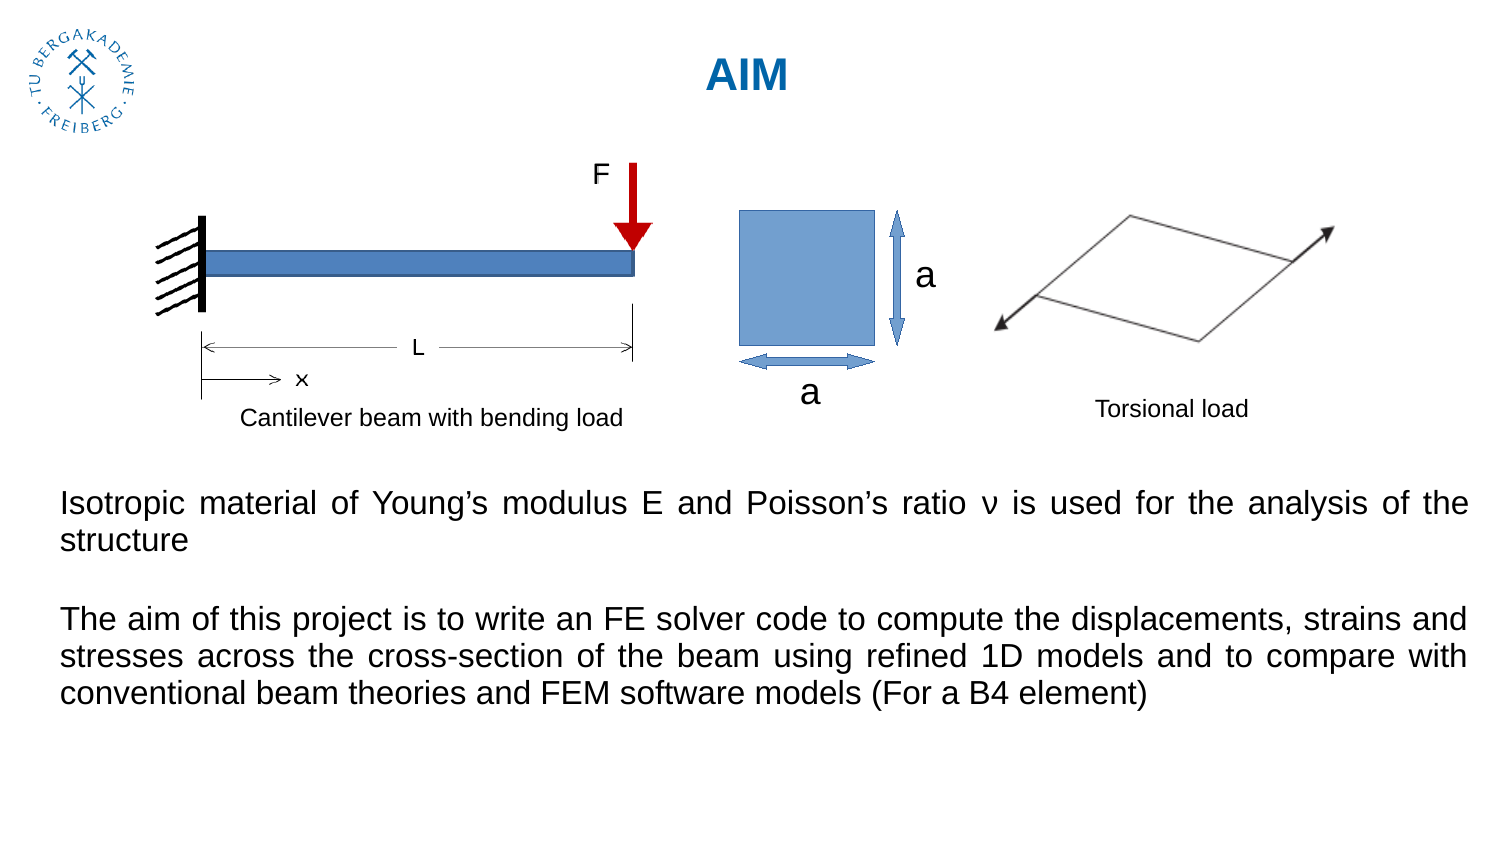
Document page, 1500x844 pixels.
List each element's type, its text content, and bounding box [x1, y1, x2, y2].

text_box Cantilever beam with bending load [225, 396, 676, 440]
text_box Isotropic material of Young’s modulus E and Poisson’s ratio ν is used for the analysis of the structure The aim of this project is to write an FE solver code to compute the displacements, strains and stresses across the cross-section of the beam using refined 1D models and to compare with conventional beam theories and FEM software models (For a B4 element) [45, 477, 1486, 844]
text_box a [915, 245, 931, 303]
picture [150, 158, 661, 406]
picture [990, 168, 1340, 376]
picture [29, 29, 134, 133]
list [97, 144, 1433, 477]
text_box [739, 210, 875, 346]
text_box [889, 210, 905, 346]
text_box Torsional load [1080, 387, 1291, 431]
text_box a [799, 363, 815, 421]
text_box [739, 353, 875, 370]
list AIM [705, 45, 811, 101]
